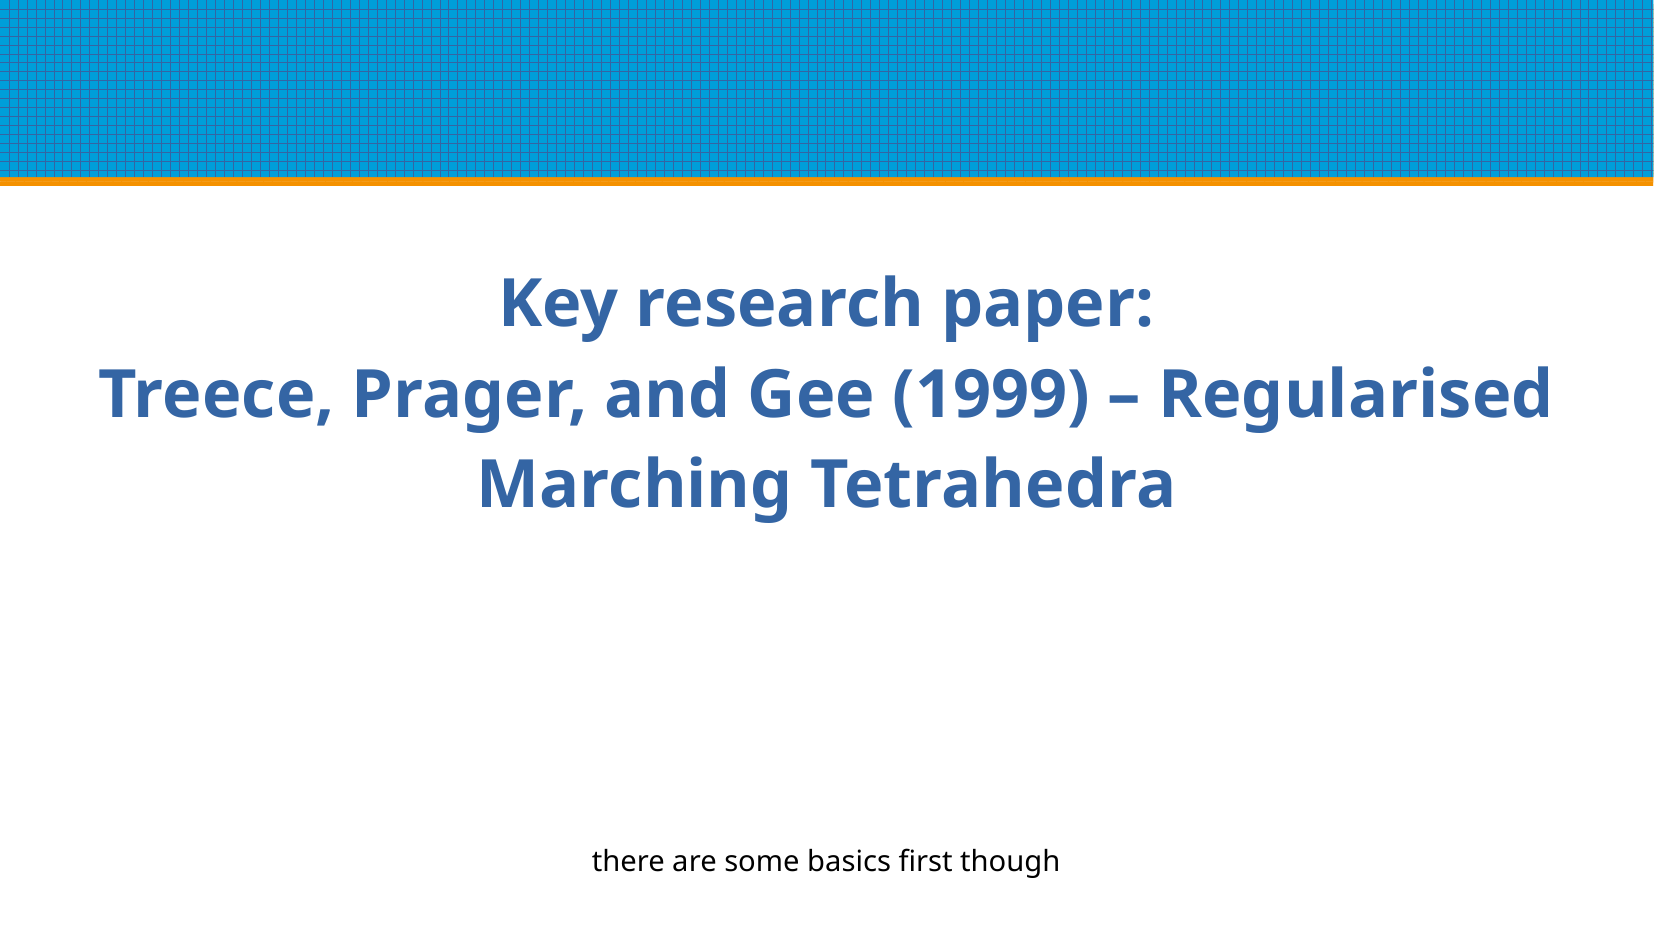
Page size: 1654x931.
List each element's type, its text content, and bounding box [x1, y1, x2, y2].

text_box there are some basics first though [585, 834, 1068, 886]
subtitle Key research paper: Treece, Prager, and Gee (1999) – Regularised Marching Tetrahedra [82, 14, 1571, 768]
